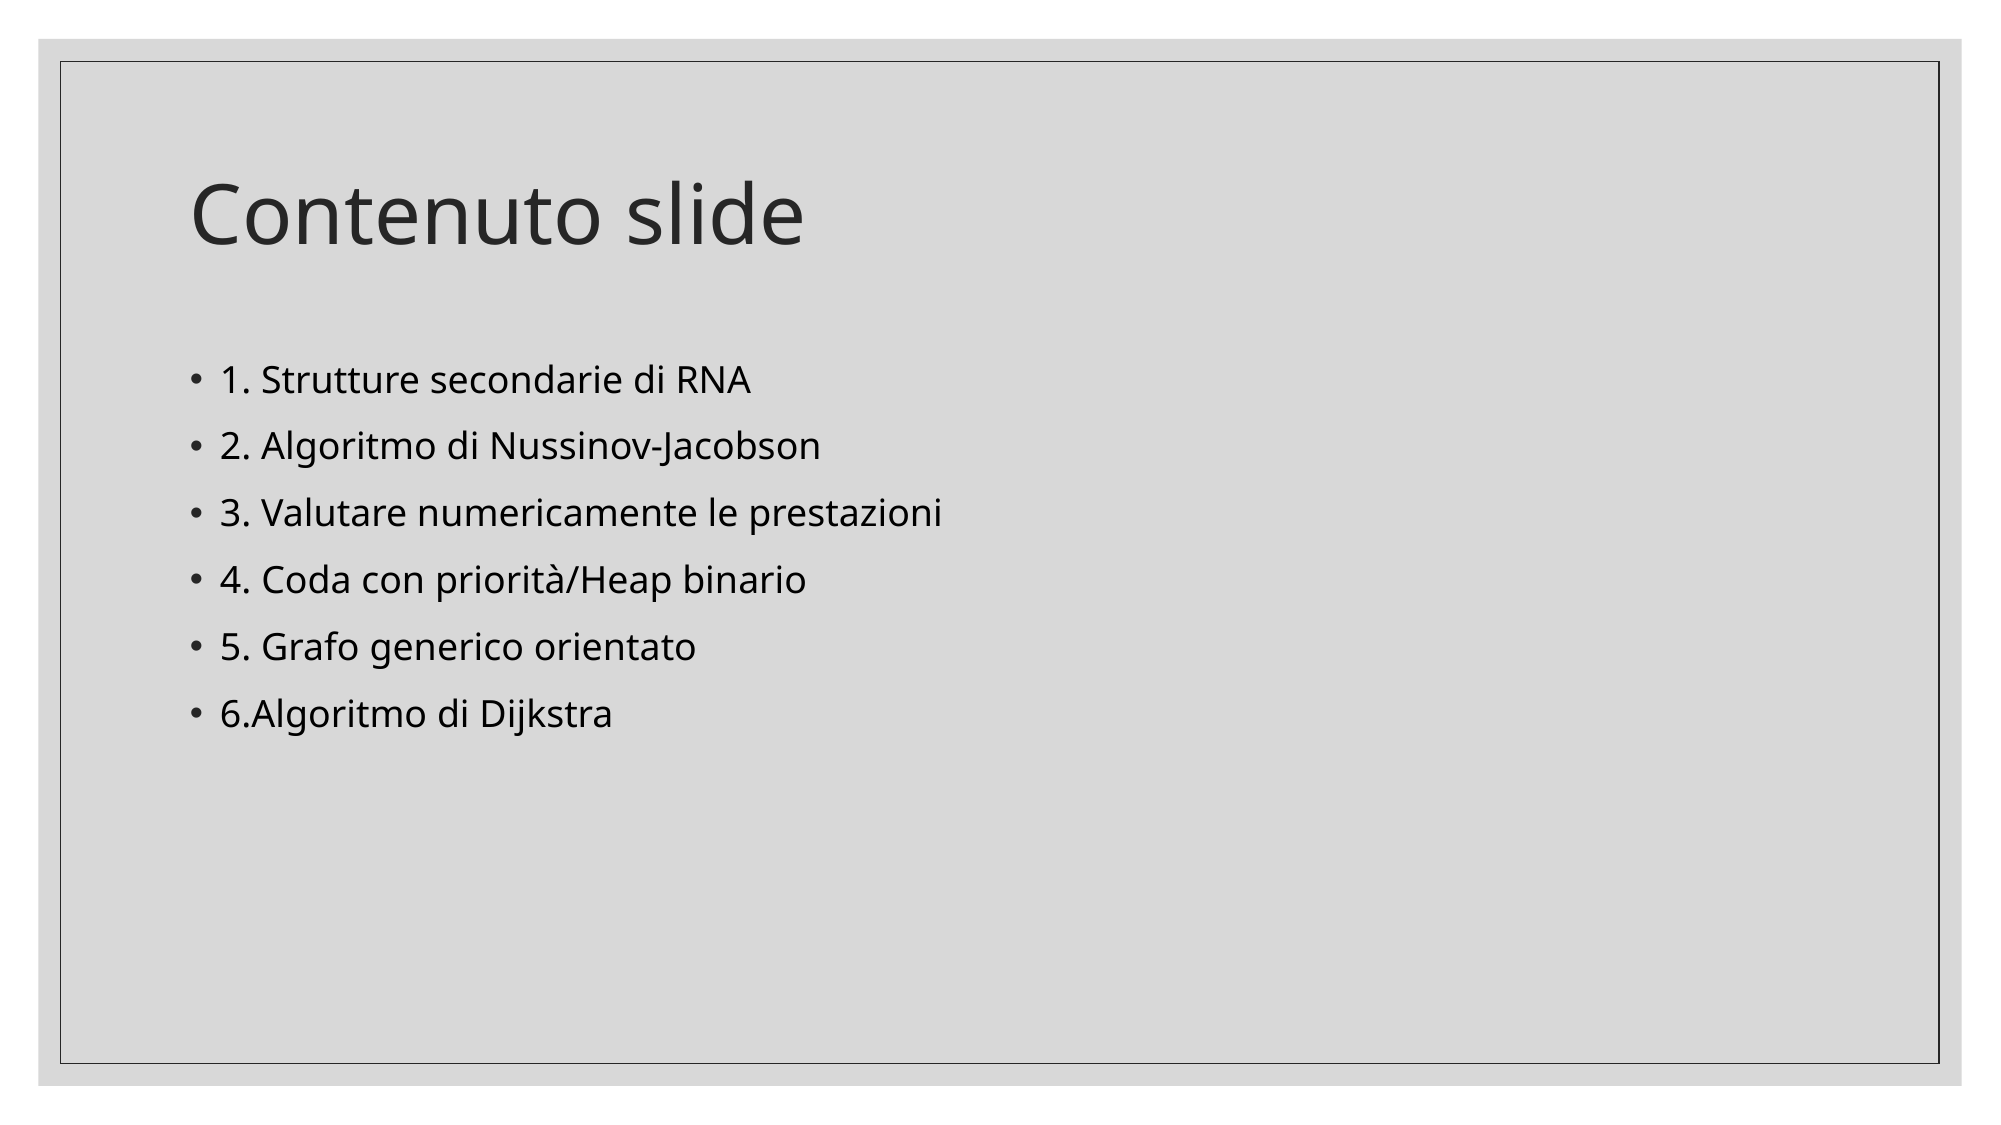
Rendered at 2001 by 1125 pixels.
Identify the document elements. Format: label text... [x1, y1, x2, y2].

list 1. Strutture secondarie di RNA 2. Algoritmo di Nussinov-Jacobson 3. Valutare numericamente le prestazioni 4. Coda con priorità/Heap binario 5. Grafo generico orientato 6.Algoritmo di Dijkstra [174, 345, 1825, 977]
title Contenuto slide [174, 105, 1825, 331]
